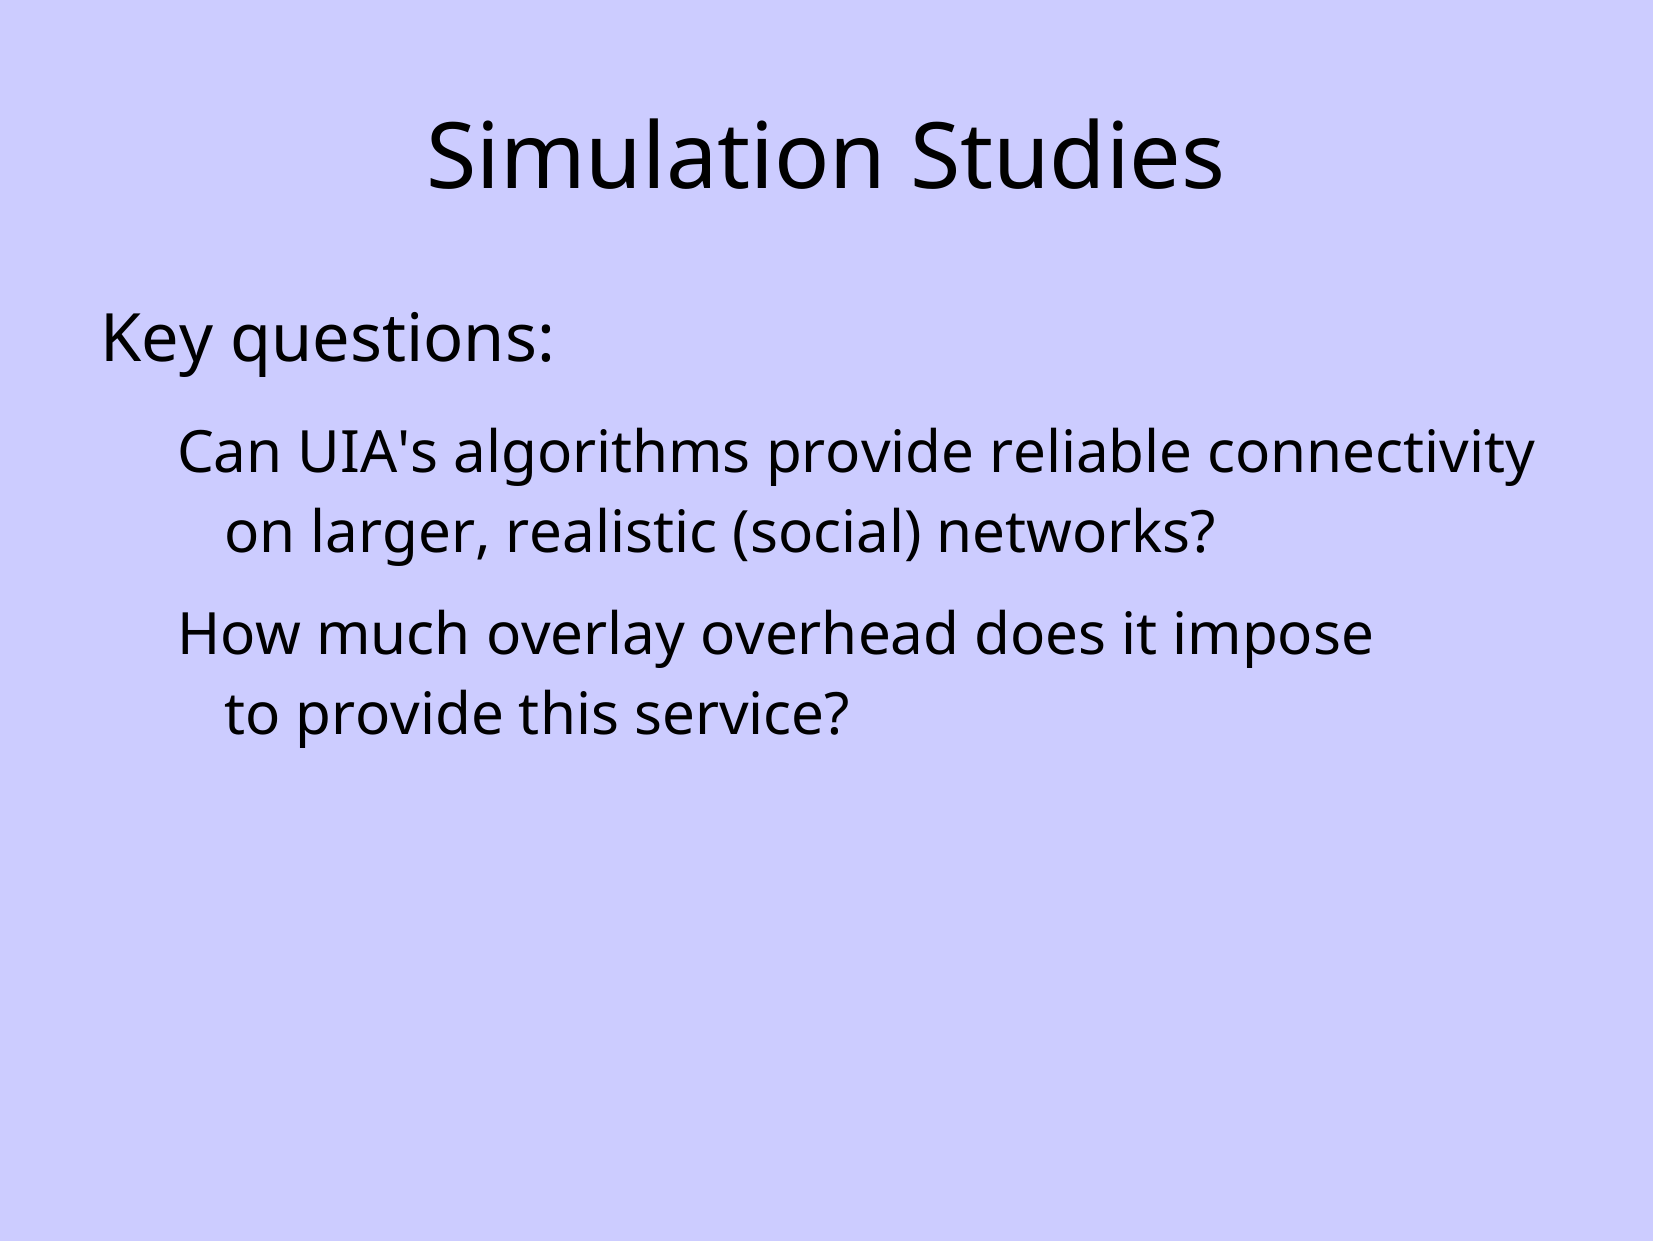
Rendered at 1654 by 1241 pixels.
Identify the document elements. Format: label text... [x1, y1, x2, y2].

list Key questions: Can UIA's algorithms provide reliable connectivity on larger, realistic (social) networks? How much overlay overhead does it impose to provide this service? [82, 290, 1571, 1095]
title Simulation Studies [82, 56, 1571, 250]
